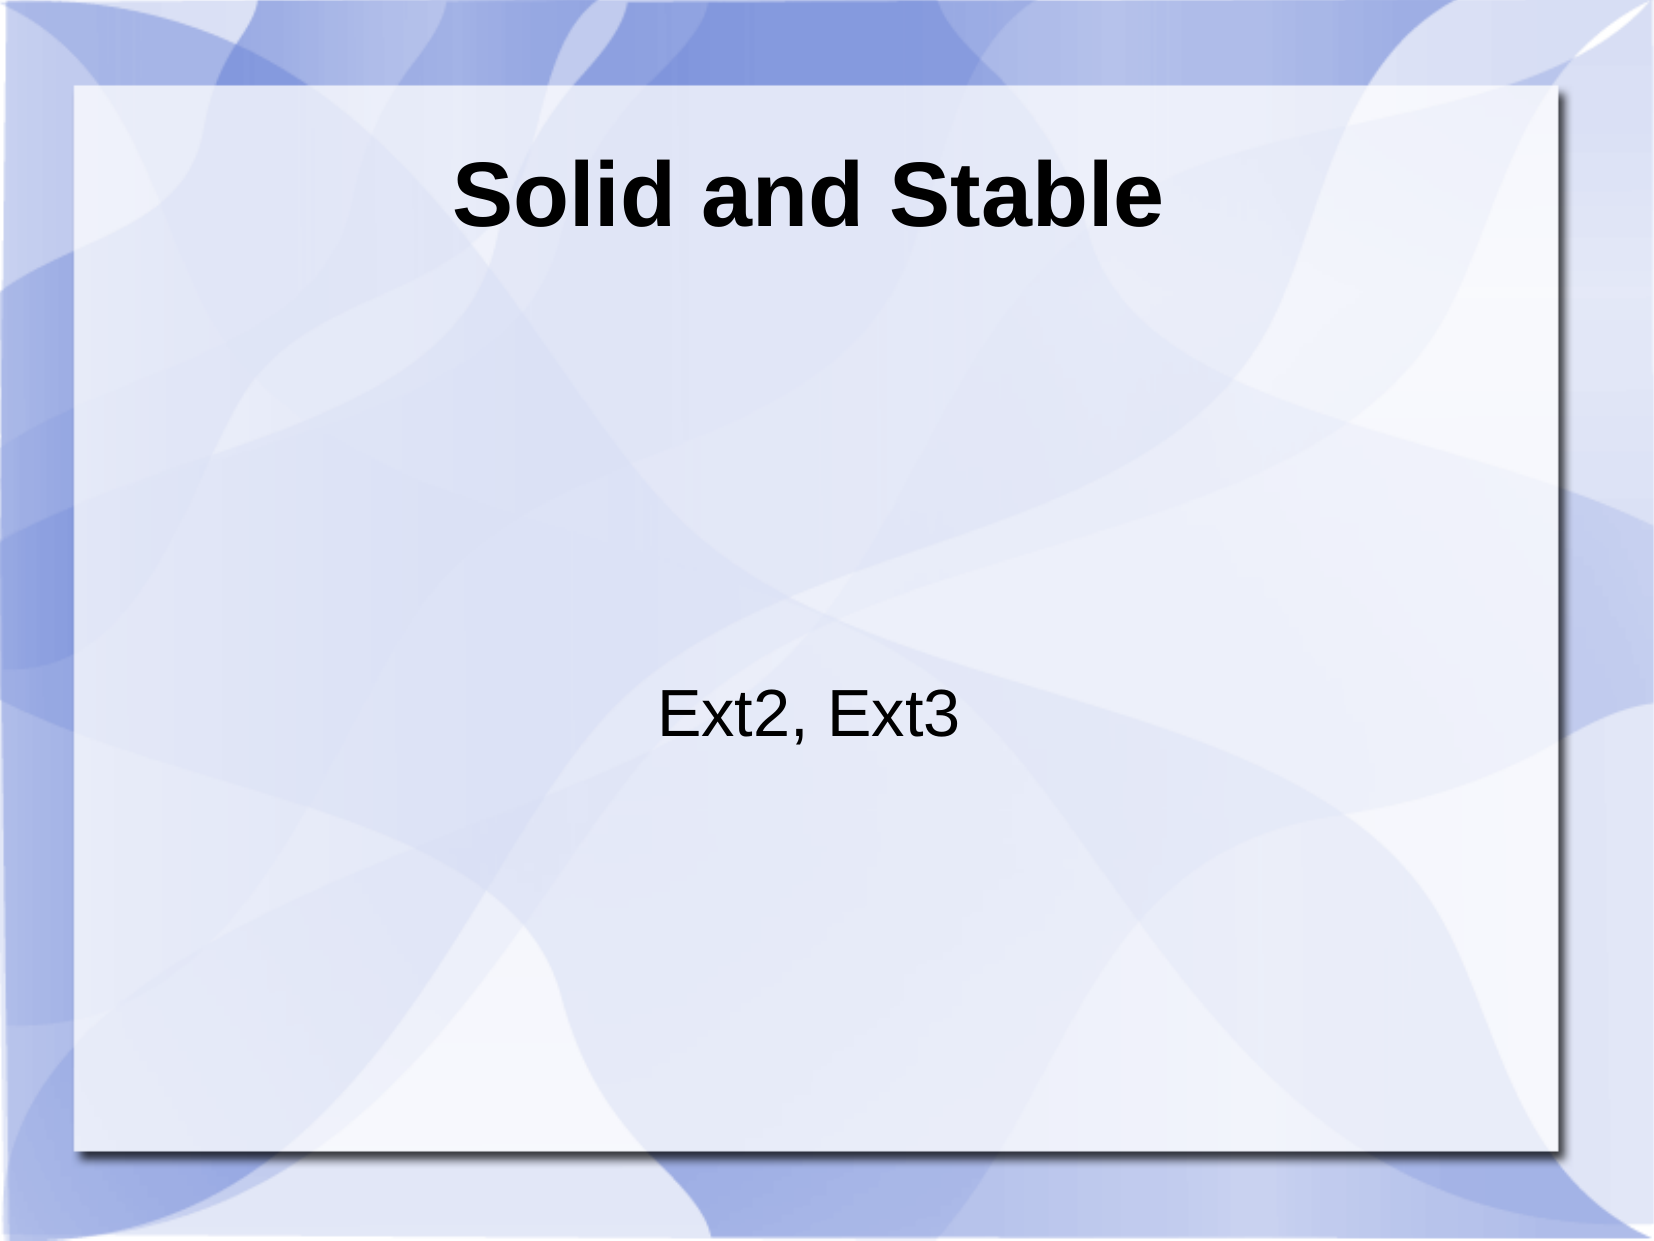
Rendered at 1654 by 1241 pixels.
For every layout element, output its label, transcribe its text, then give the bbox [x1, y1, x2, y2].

picture [0, 0, 1654, 1241]
subtitle Ext2, Ext3 [129, 259, 1489, 1166]
title Solid and Stable [82, 90, 1536, 298]
